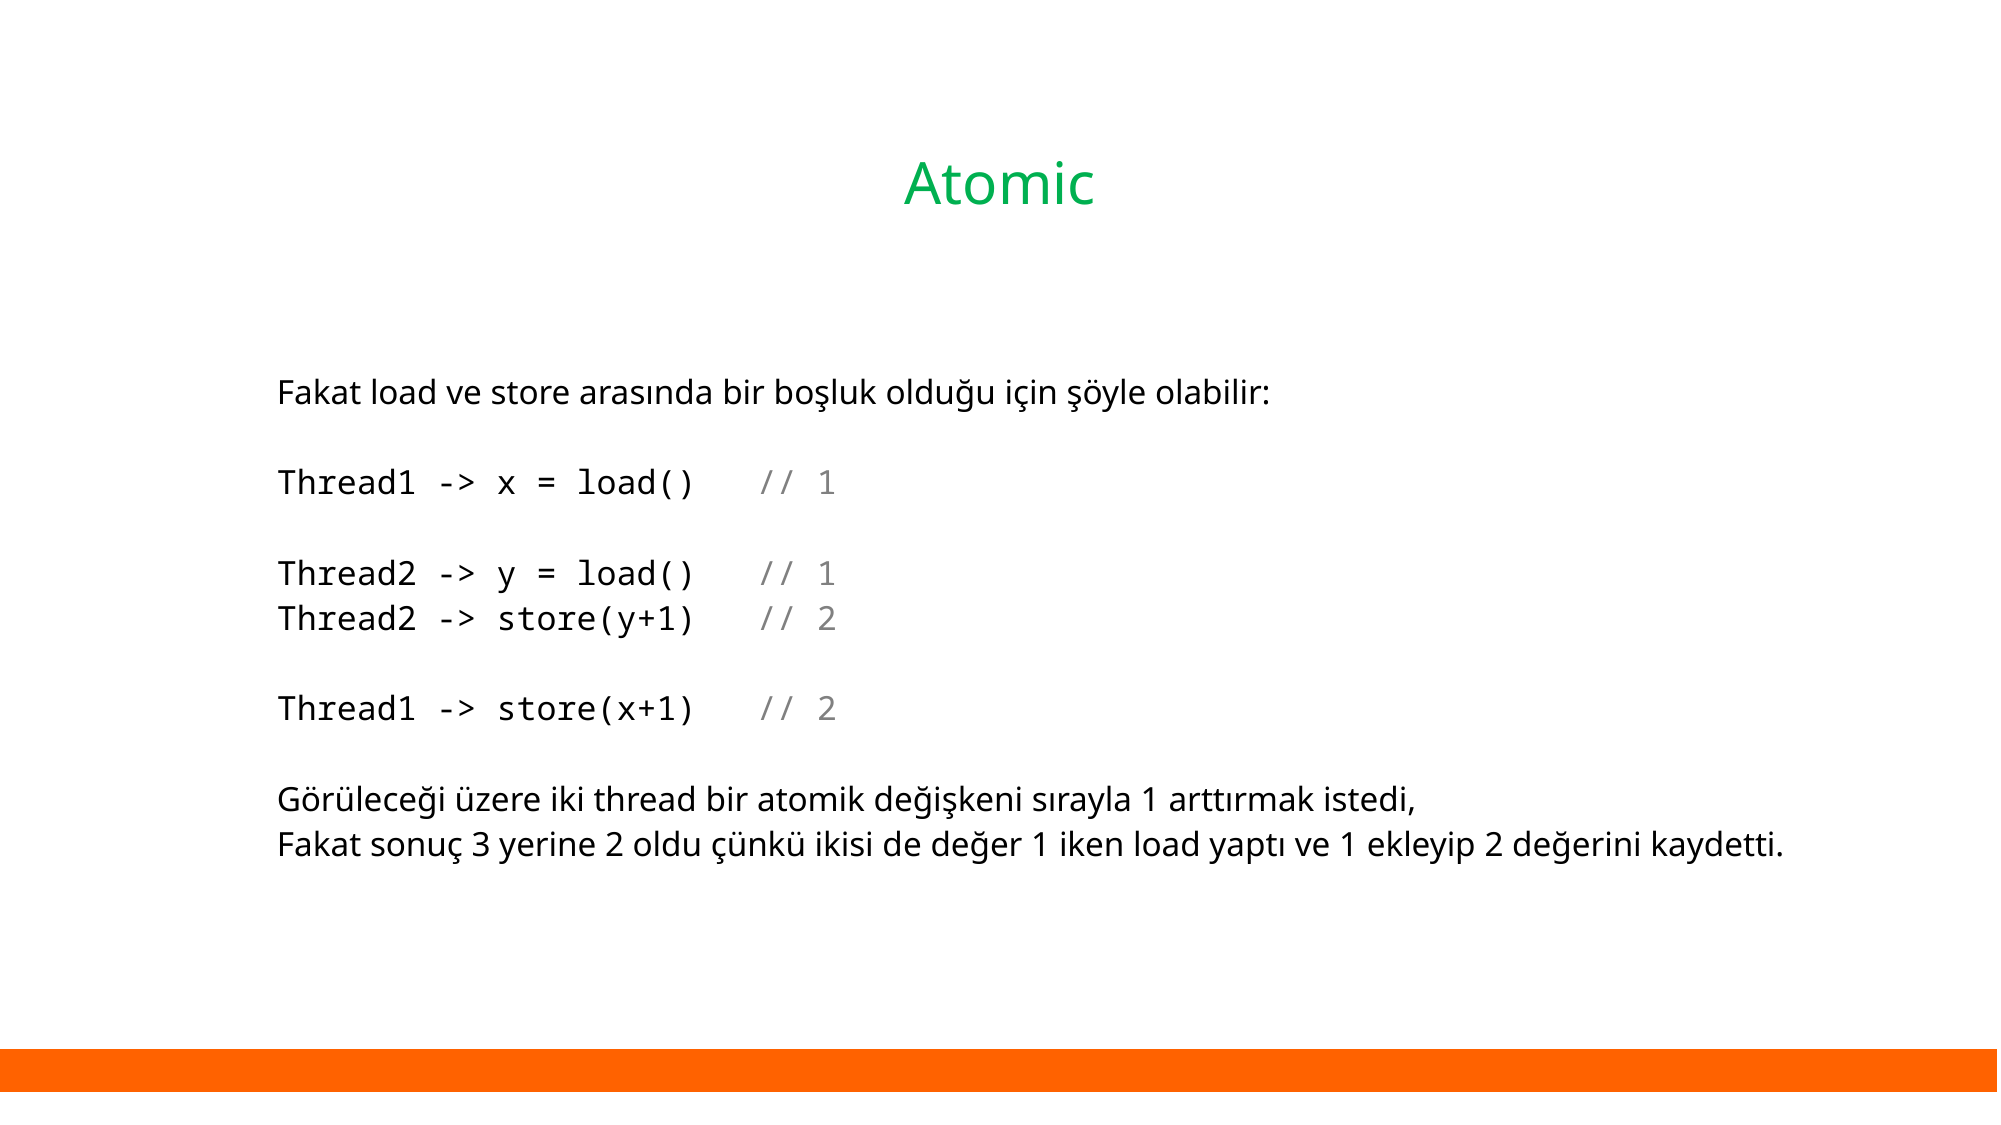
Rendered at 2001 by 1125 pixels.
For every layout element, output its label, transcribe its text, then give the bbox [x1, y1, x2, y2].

text_box [0, 1049, 1997, 1092]
text_box Fakat load ve store arasında bir boşluk olduğu için şöyle olabilir: Thread1 -> x = load() // 1 Thread2 -> y = load() // 1 Thread2 -> store(y+1) // 2 Thread1 -> store(x+1) // 2 Görüleceği üzere iki thread bir atomik değişkeni sırayla 1 arttırmak istedi, Fakat sonuç 3 yerine 2 oldu çünkü ikisi de değer 1 iken load yaptı ve 1 ekleyip 2 değerini kaydetti. [262, 361, 1738, 754]
list Atomic [420, 146, 1580, 237]
